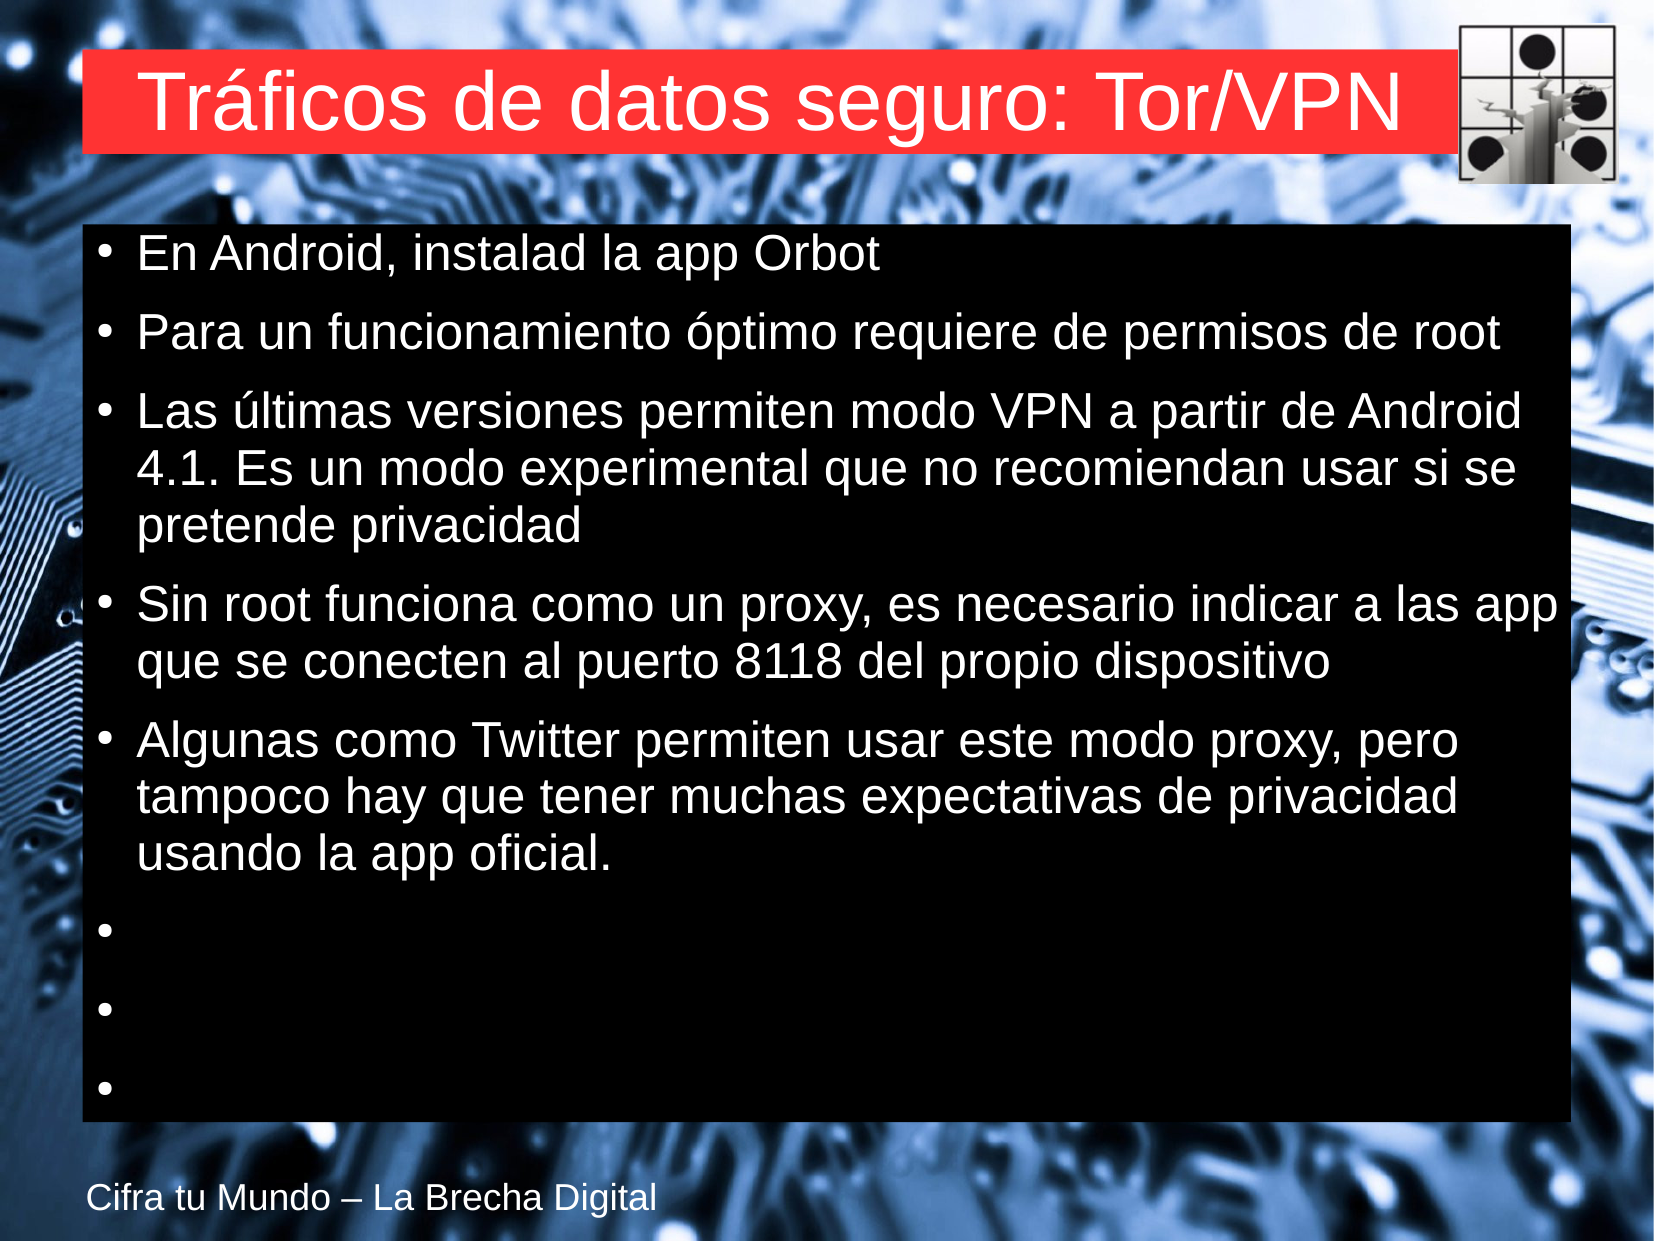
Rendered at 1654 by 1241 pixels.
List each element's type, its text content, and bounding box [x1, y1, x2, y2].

title Tráficos de datos seguro: Tor/VPN [82, 49, 1458, 154]
list En Android, instalad la app Orbot Para un funcionamiento óptimo requiere de permisos de root Las últimas versiones permiten modo VPN a partir de Android 4.1. Es un modo experimental que no recomiendan usar si se pretende privacidad Sin root funciona como un proxy, es necesario indicar a las app que se conecten al puerto 8118 del propio dispositivo Algunas como Twitter permiten usar este modo proxy, pero tampoco hay que tener muchas expectativas de privacidad usando la app oficial. [82, 224, 1571, 1123]
text_box Cifra tu Mundo – La Brecha Digital [70, 1169, 1453, 1226]
picture [0, 0, 1654, 1241]
